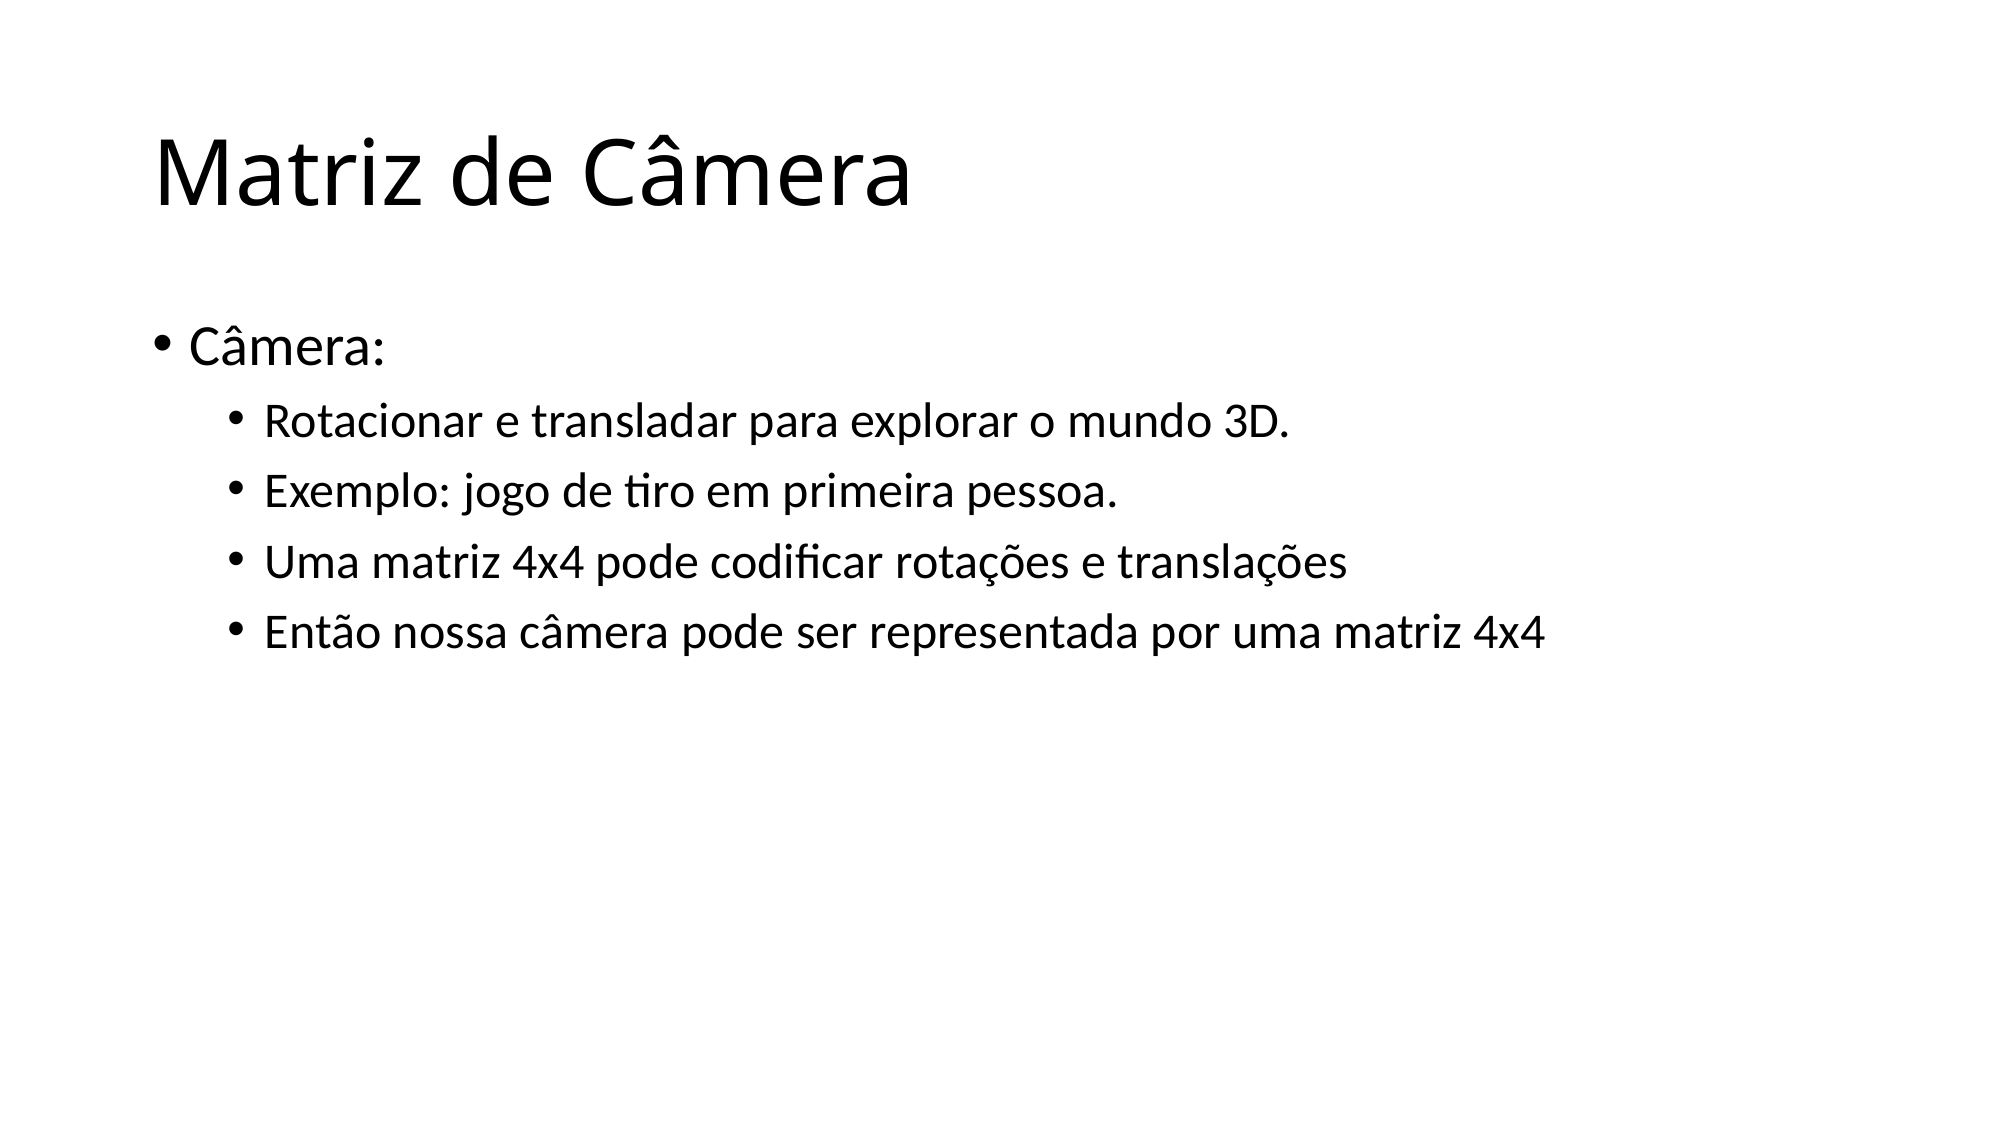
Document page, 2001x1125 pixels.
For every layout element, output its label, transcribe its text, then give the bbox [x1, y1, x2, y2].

title Matriz de Câmera [137, 59, 1863, 278]
list Câmera: Rotacionar e transladar para explorar o mundo 3D. Exemplo: jogo de tiro em primeira pessoa. Uma matriz 4x4 pode codificar rotações e translações Então nossa câmera pode ser representada por uma matriz 4x4 [137, 299, 1863, 1014]
